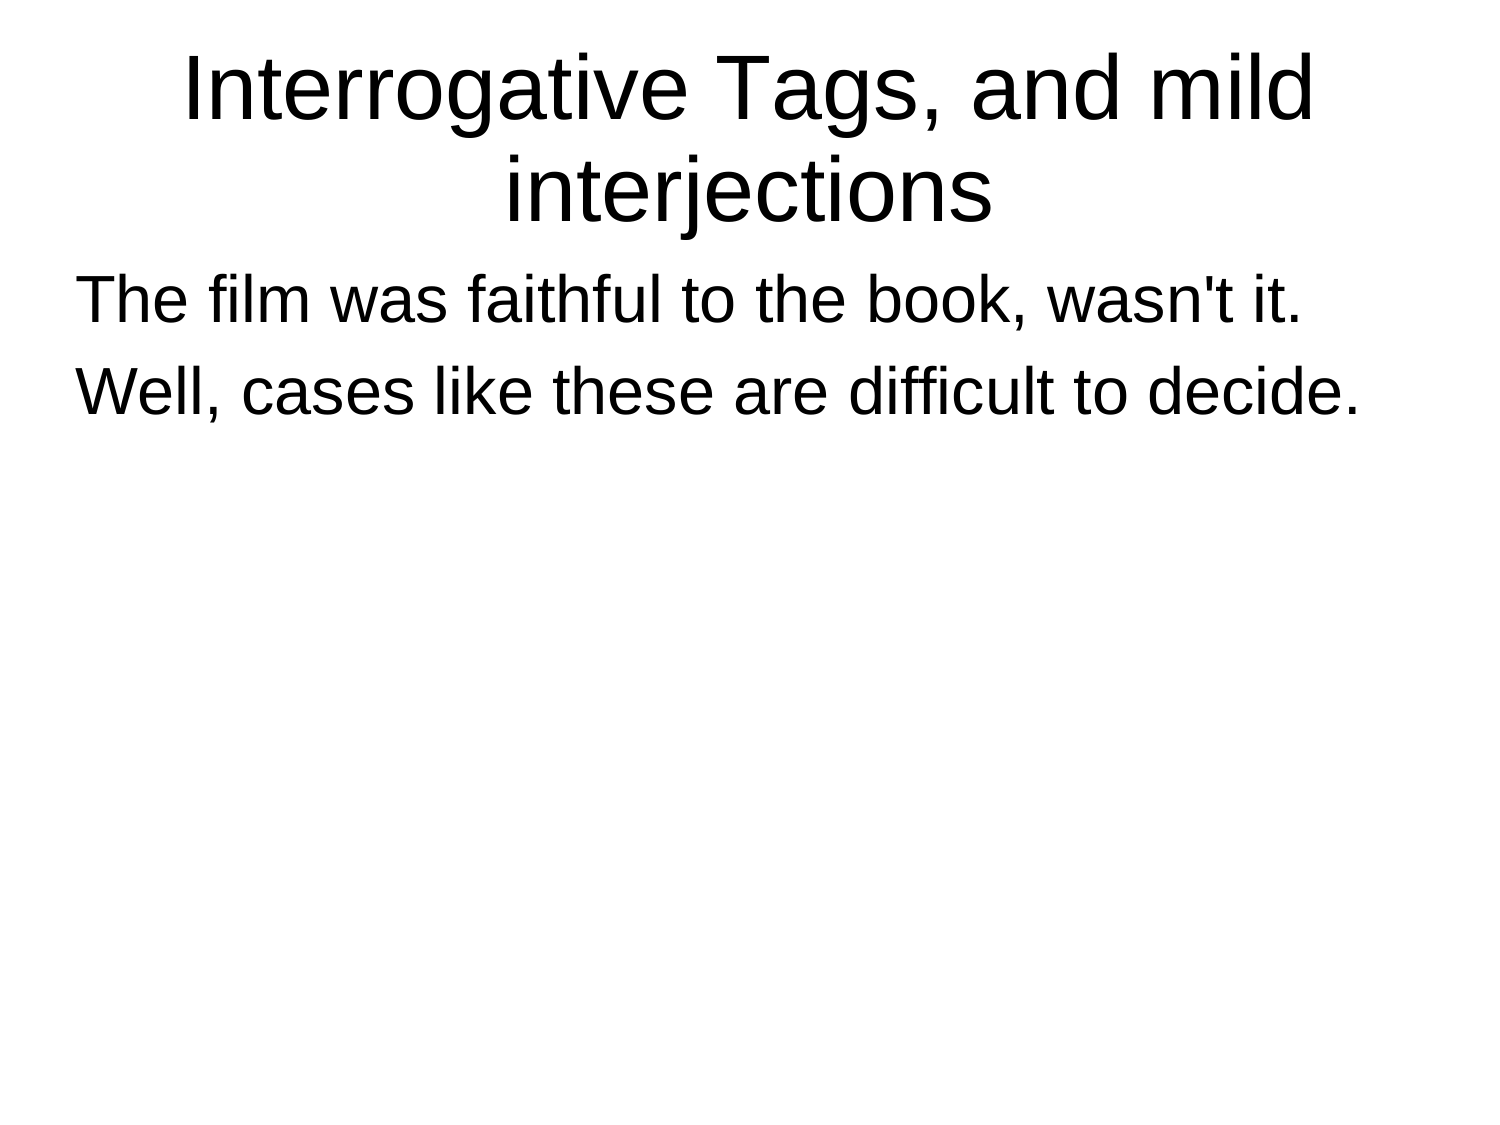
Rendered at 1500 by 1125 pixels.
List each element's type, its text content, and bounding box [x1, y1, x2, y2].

list The film was faithful to the book, wasn't it. Well, cases like these are difficult to decide. [75, 262, 1426, 1006]
title Interrogative Tags, and mild interjections [75, 36, 1426, 242]
